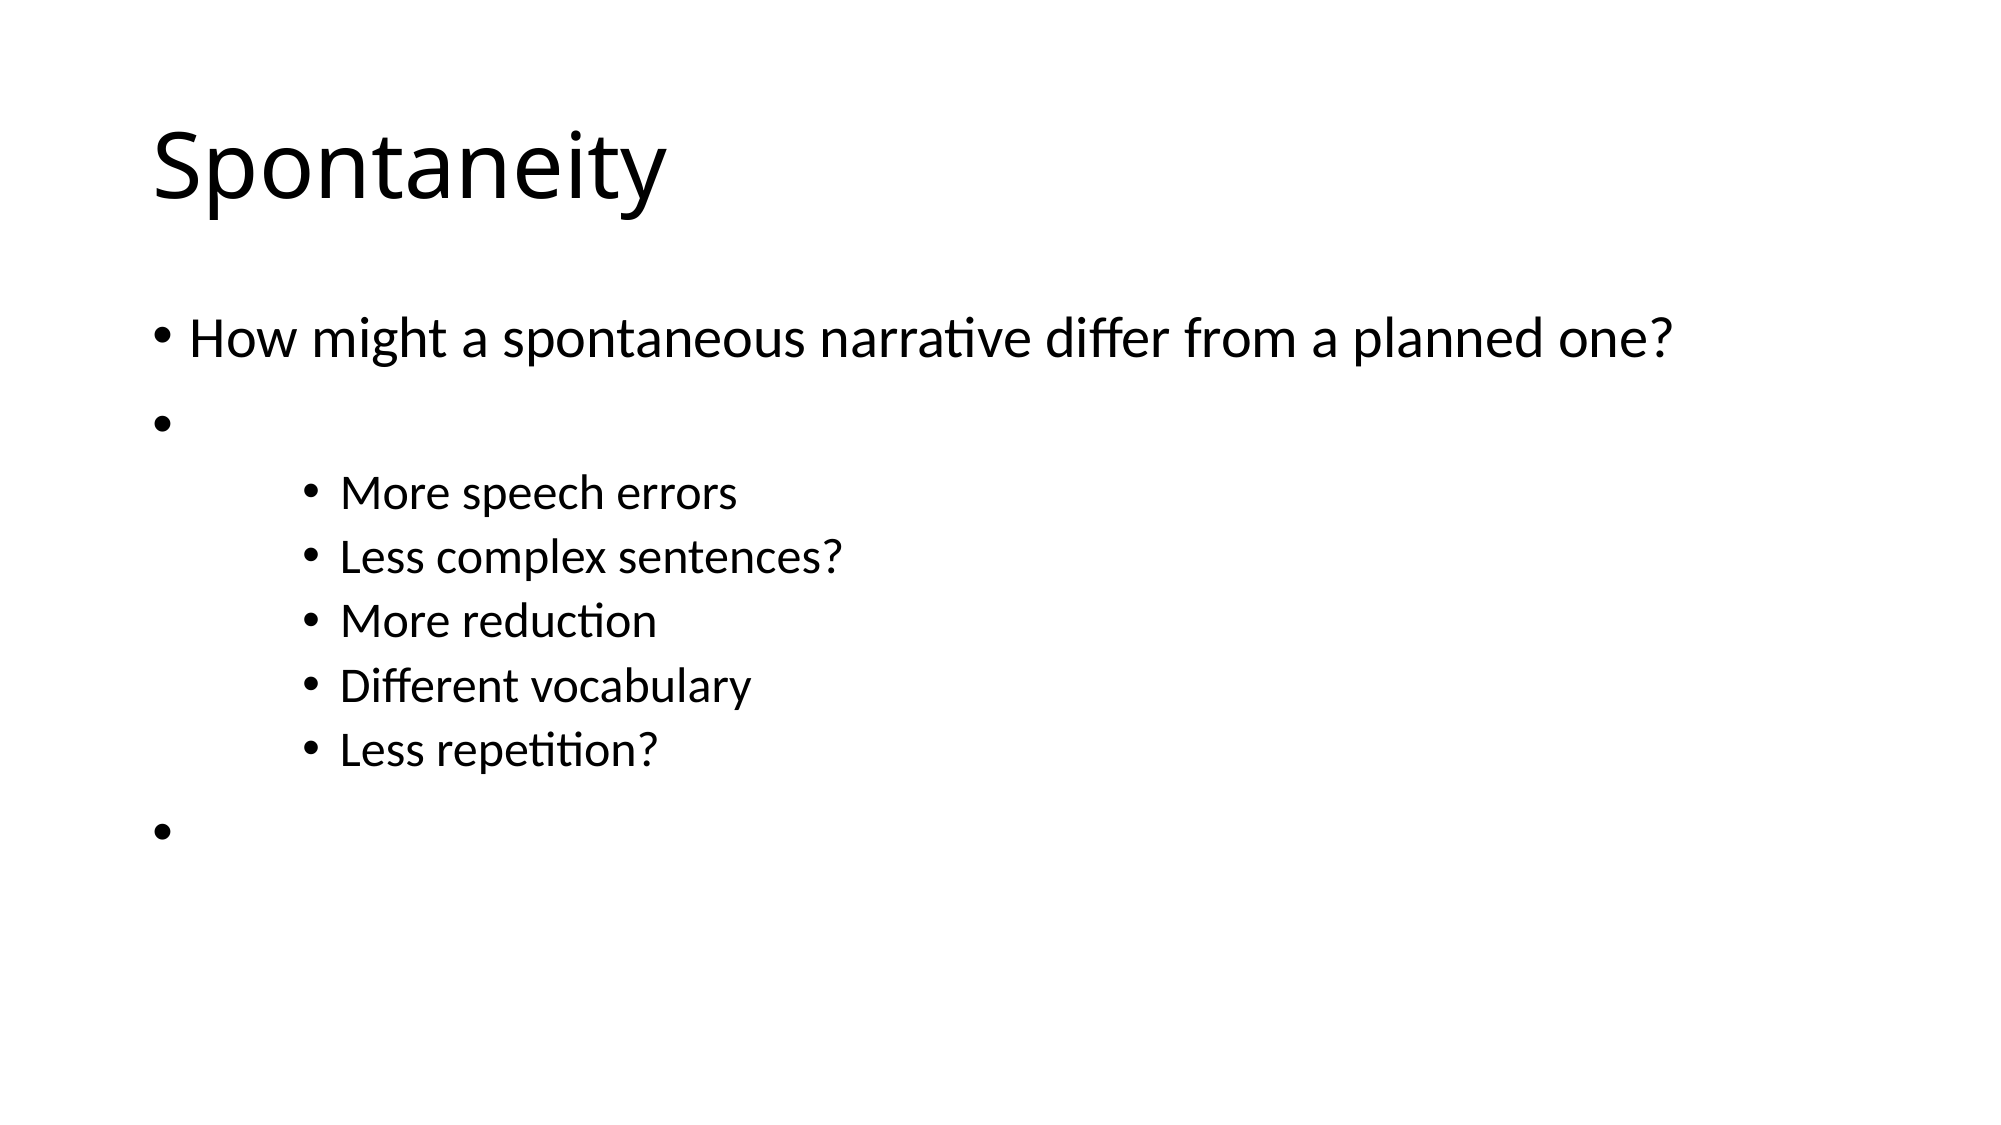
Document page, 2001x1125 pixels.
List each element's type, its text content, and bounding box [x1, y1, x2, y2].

list How might a spontaneous narrative differ from a planned one? More speech errors Less complex sentences? More reduction Different vocabulary Less repetition? [137, 299, 1863, 1014]
title Spontaneity [137, 59, 1863, 278]
